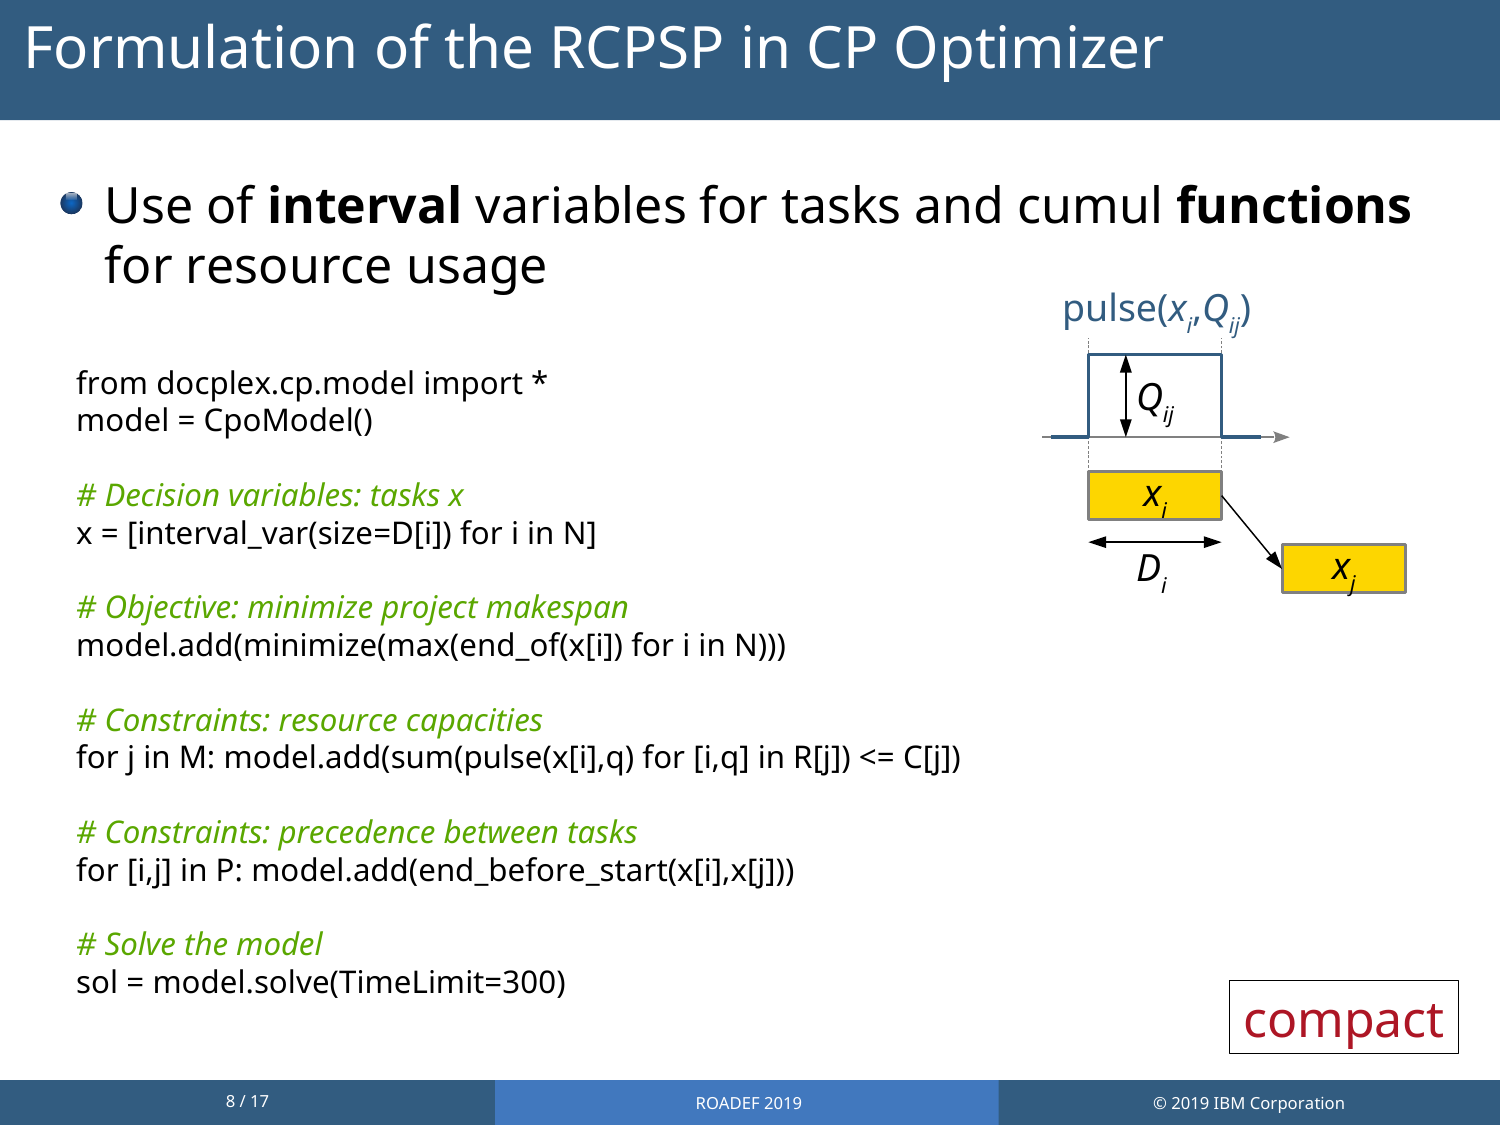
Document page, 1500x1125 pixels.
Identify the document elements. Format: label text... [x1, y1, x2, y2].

text_box Qij [1121, 365, 1200, 434]
text_box xi [1088, 471, 1222, 520]
title Formulation of the RCPSP in CP Optimizer [0, 0, 1500, 121]
list Use of interval variables for tasks and cumul functions for resource usage from docplex.cp.model import * model = CpoModel() # Decision variables: tasks x x = [interval_var(size=D[i]) for i in N] # Objective: minimize project makespan model.add(minimize(max(end_of(x[i]) for i in N))) # Constraints: resource capacities for j in M: model.add(sum(pulse(x[i],q) for [i,q] in R[j]) <= C[j]) # Constraints: precedence between tasks for [i,j] in P: model.add(end_before_start(x[i],x[j])) # Solve the model sol = model.solve(TimeLimit=300) [45, 165, 1429, 1045]
text_box xj [1282, 544, 1406, 593]
text_box Di [1121, 536, 1187, 606]
text_box pulse(xi,Qij) [1047, 276, 1341, 346]
text_box compact [1229, 980, 1456, 1054]
